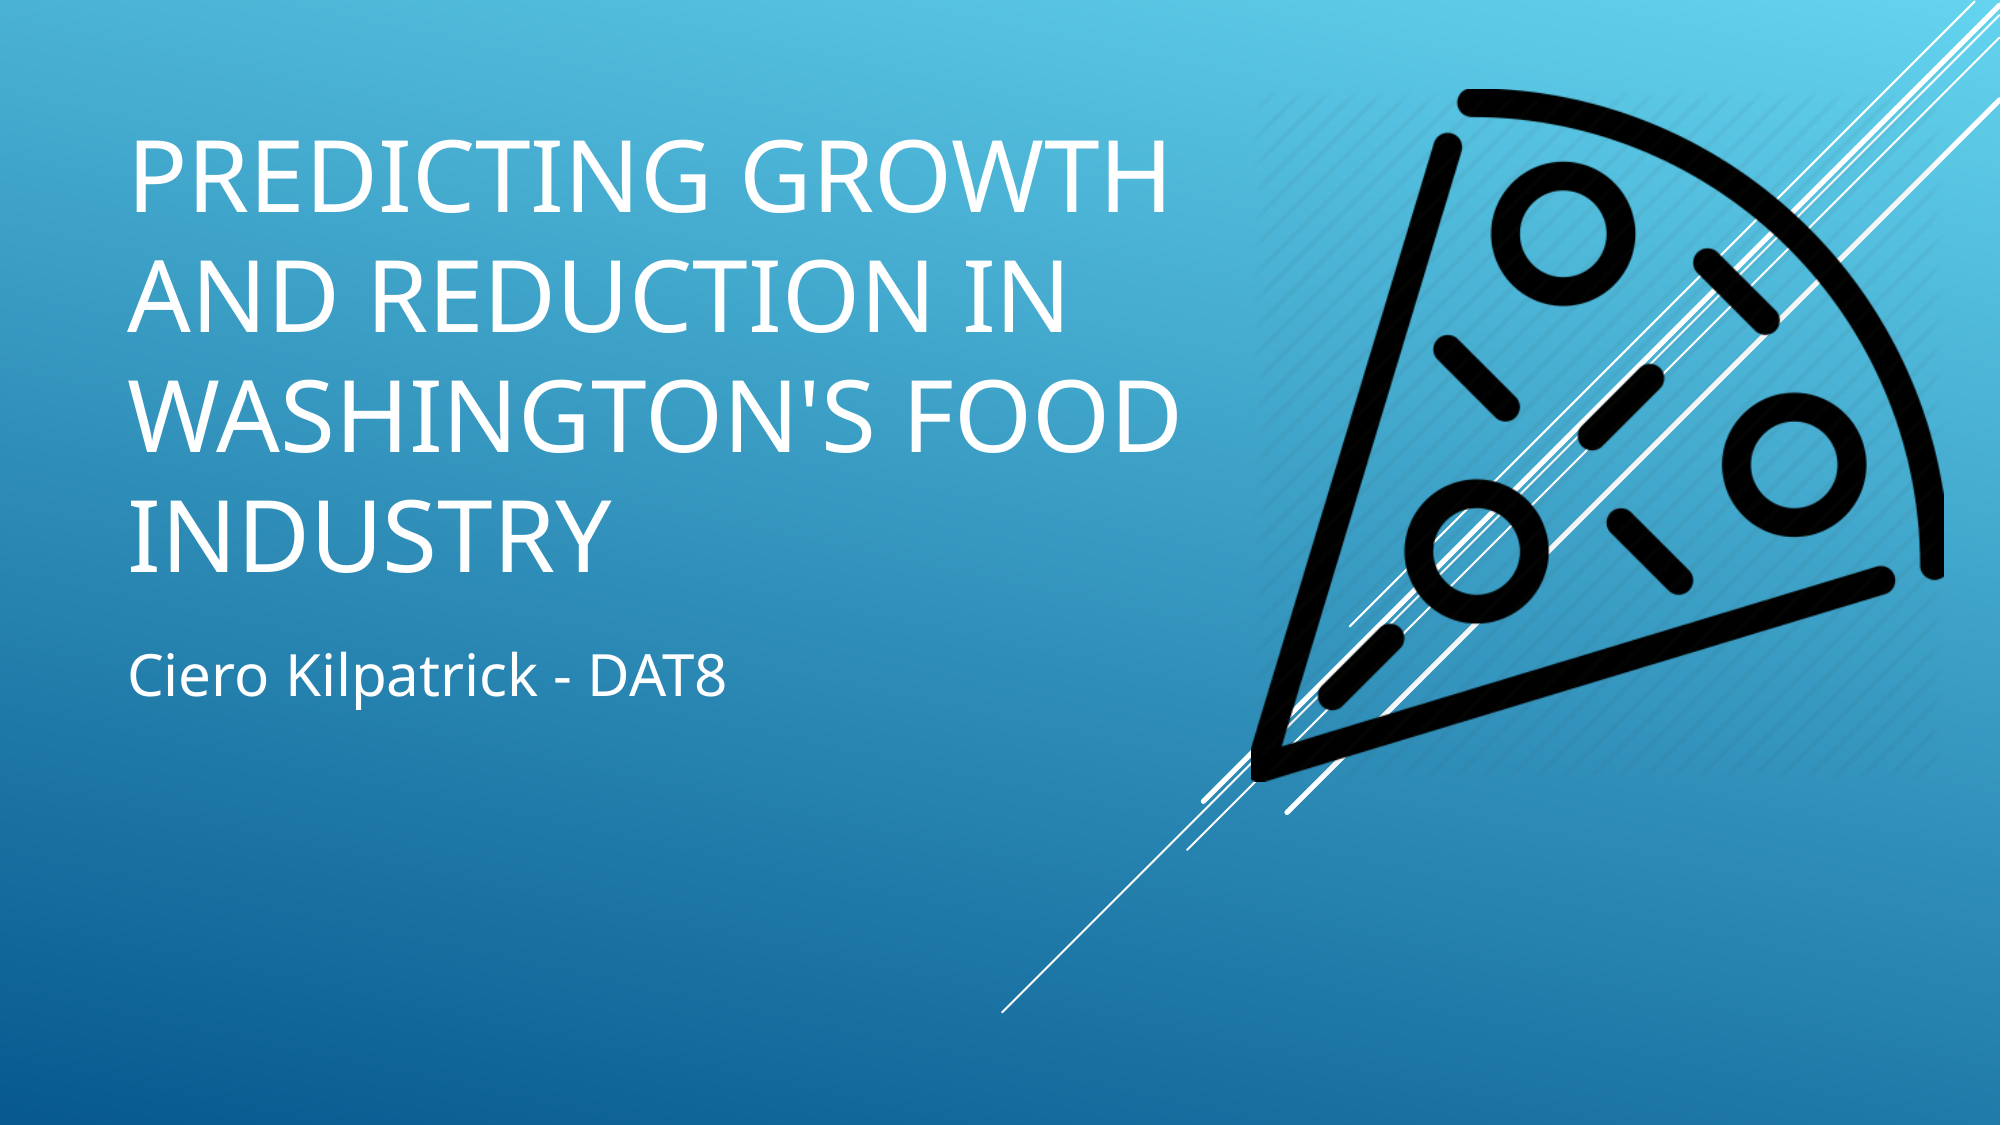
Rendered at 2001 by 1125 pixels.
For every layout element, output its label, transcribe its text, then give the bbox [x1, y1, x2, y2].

subtitle Ciero Kilpatrick - DAT8 [112, 630, 1163, 950]
title Predicting Growth and Reduction in Washington's food industry [112, 64, 1425, 601]
picture [1251, 89, 1944, 782]
